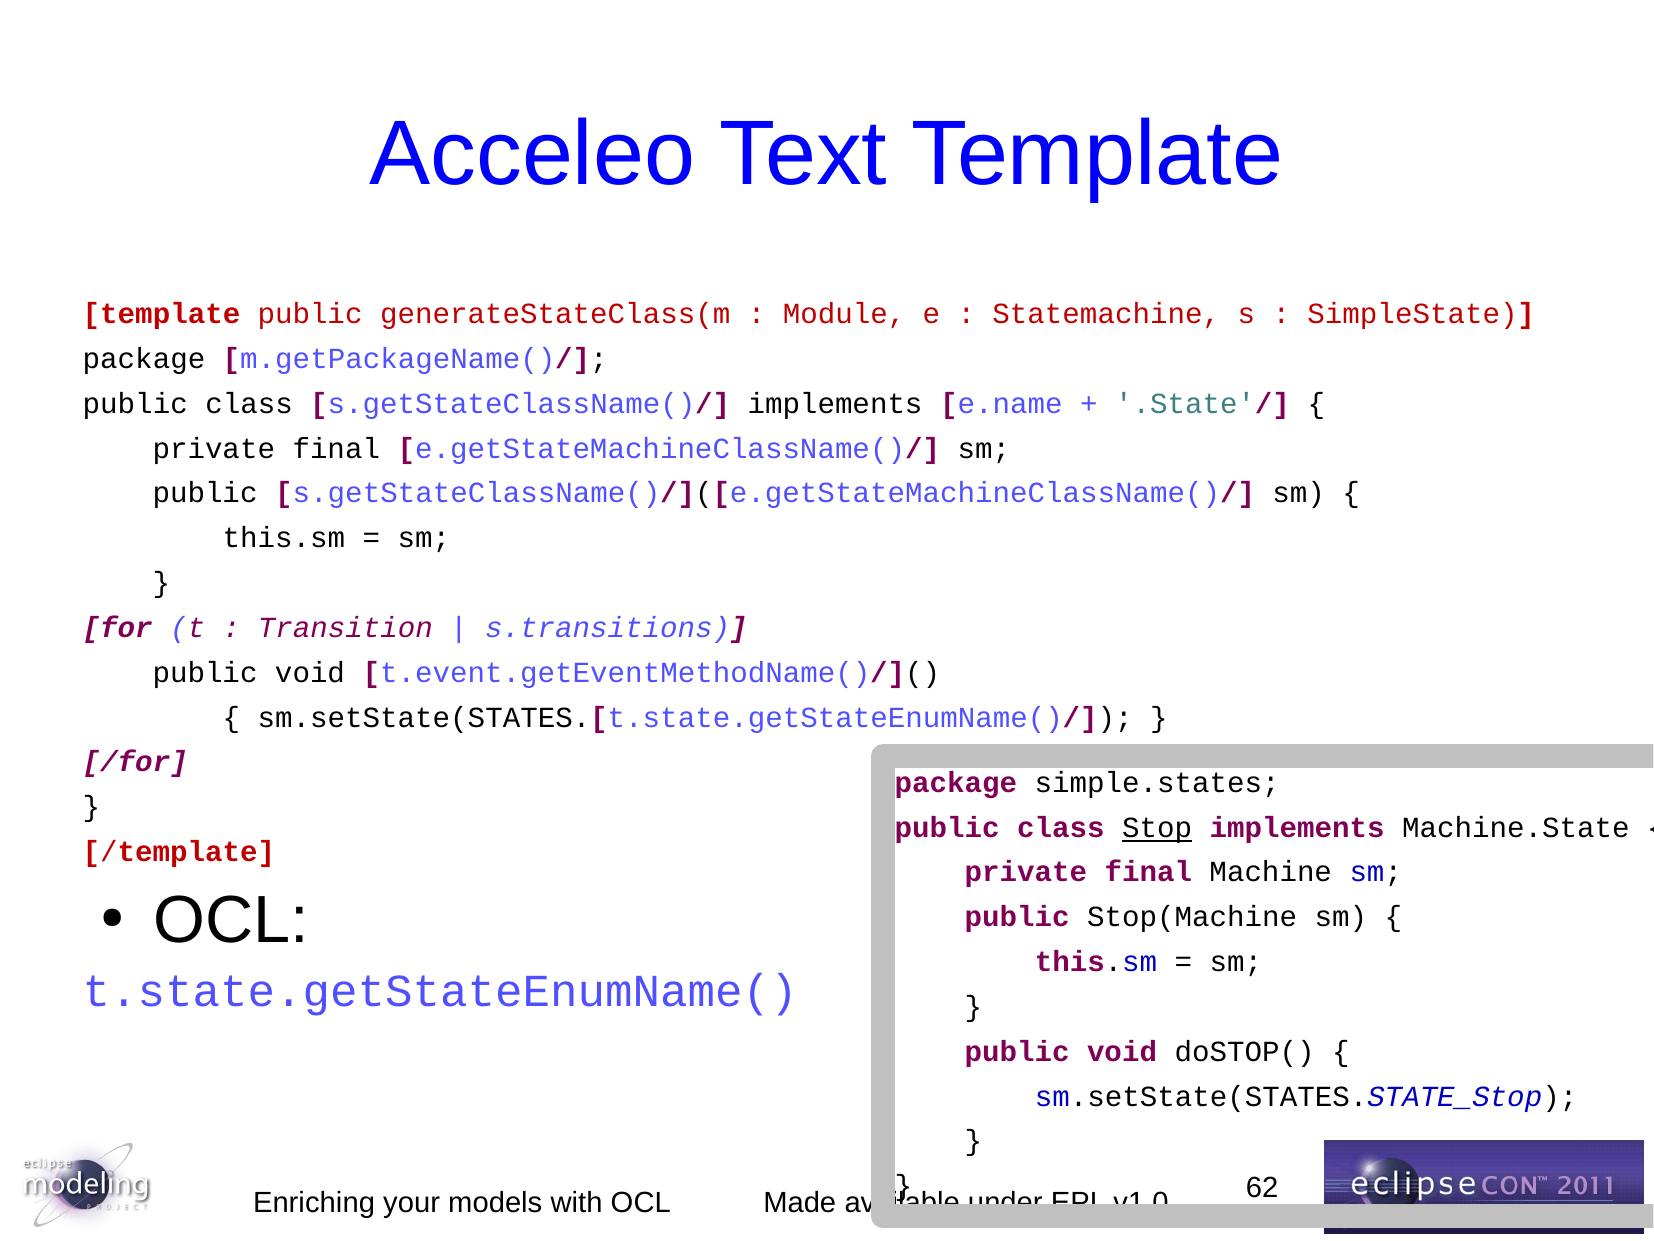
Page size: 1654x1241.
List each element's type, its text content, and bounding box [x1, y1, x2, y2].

list [template public generateStateClass(m : Module, e : Statemachine, s : SimpleState)] package [m.getPackageName()/]; public class [s.getStateClassName()/] implements [e.name + '.State'/] { private final [e.getStateMachineClassName()/] sm; public [s.getStateClassName()/]([e.getStateMachineClassName()/] sm) { this.sm = sm; } [for (t : Transition | s.transitions)] public void [t.event.getEventMethodName()/]() { sm.setState(STATES.[t.state.getStateEnumName()/]); } [/for] } [/template] OCL: t.state.getStateEnumName() [82, 299, 1571, 1094]
picture [1324, 1228, 1644, 1234]
picture [9, 1136, 156, 1235]
list package simple.states; public class Stop implements Machine.State { private final Machine sm; public Stop(Machine sm) { this.sm = sm; } public void doSTOP() { sm.setState(STATES.STATE_Stop); } } [882, 756, 1654, 1213]
title Acceleo Text Template [82, 56, 1571, 250]
